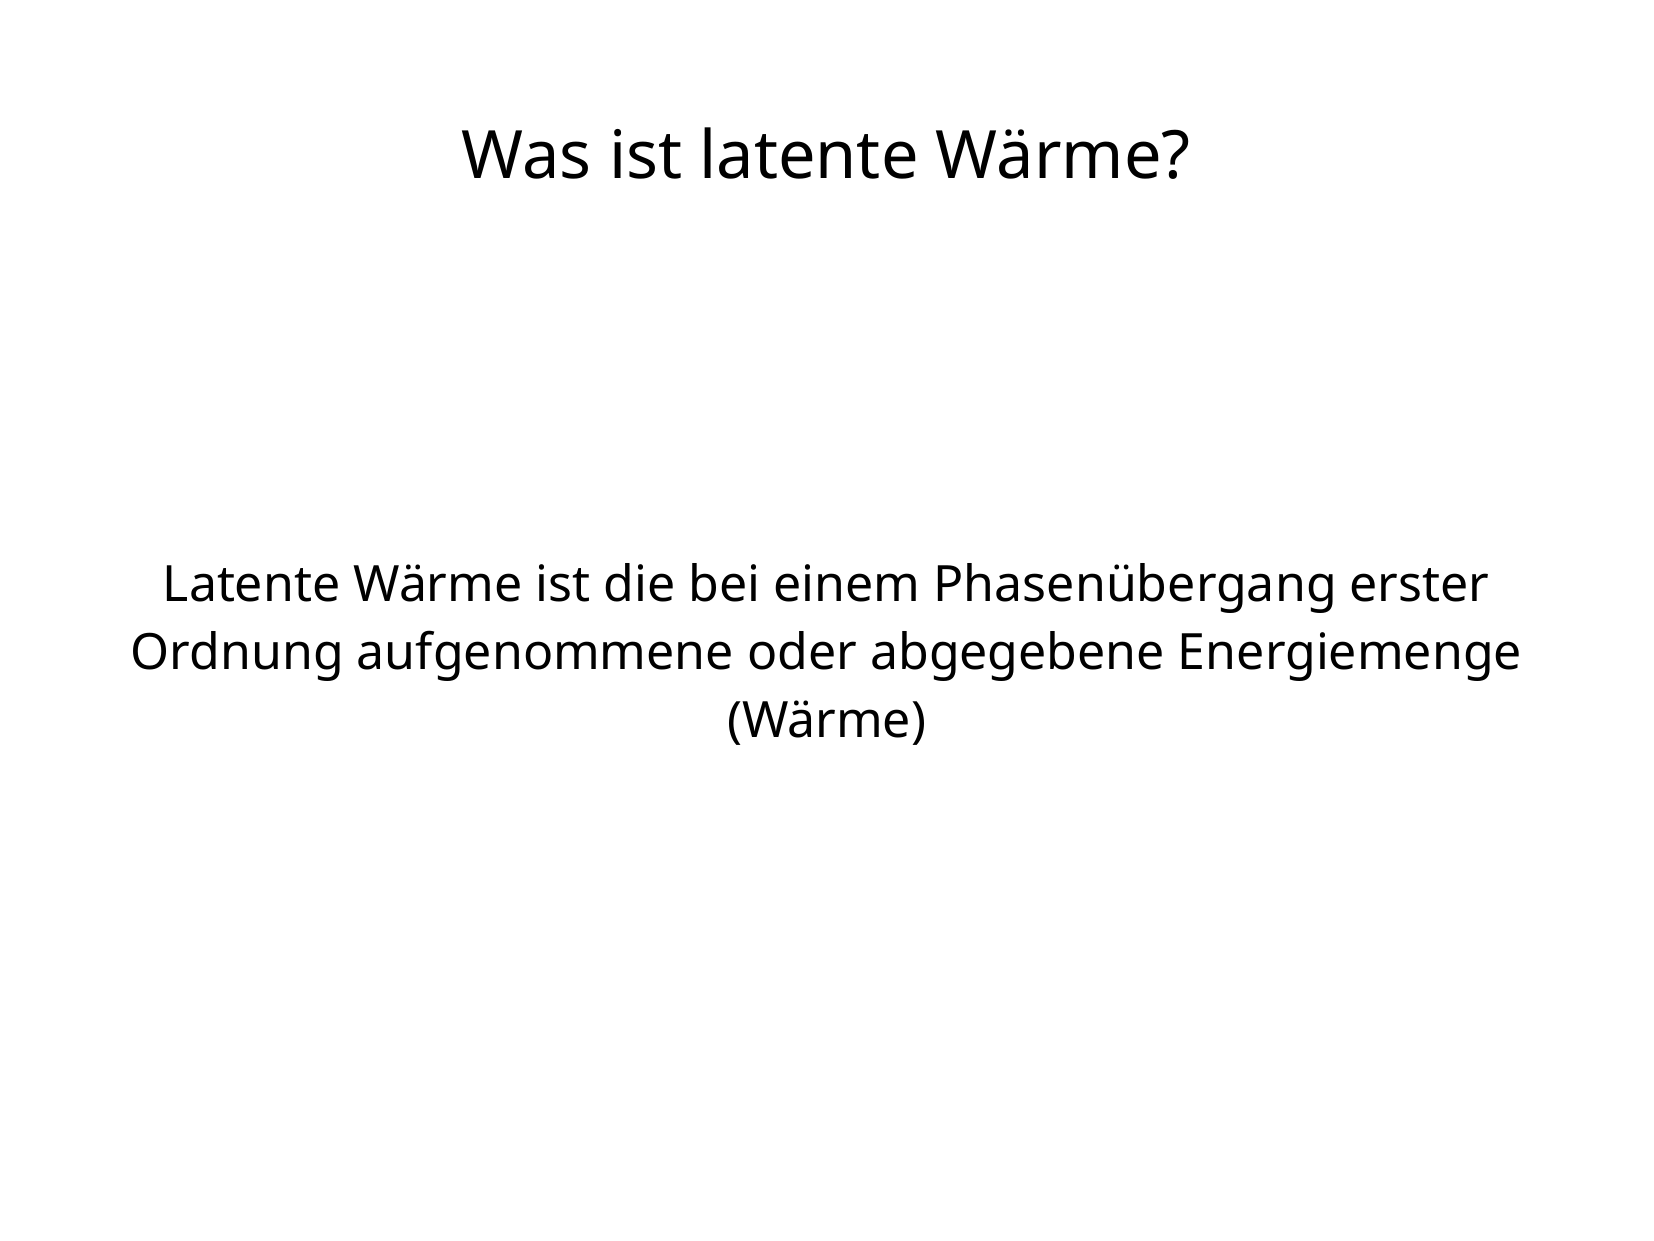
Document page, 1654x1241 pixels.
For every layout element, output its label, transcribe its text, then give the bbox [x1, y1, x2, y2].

title Was ist latente Wärme? [82, 49, 1571, 257]
subtitle Latente Wärme ist die bei einem Phasenübergang erster Ordnung aufgenommene oder abgegebene Energiemenge (Wärme) [82, 290, 1571, 1010]
